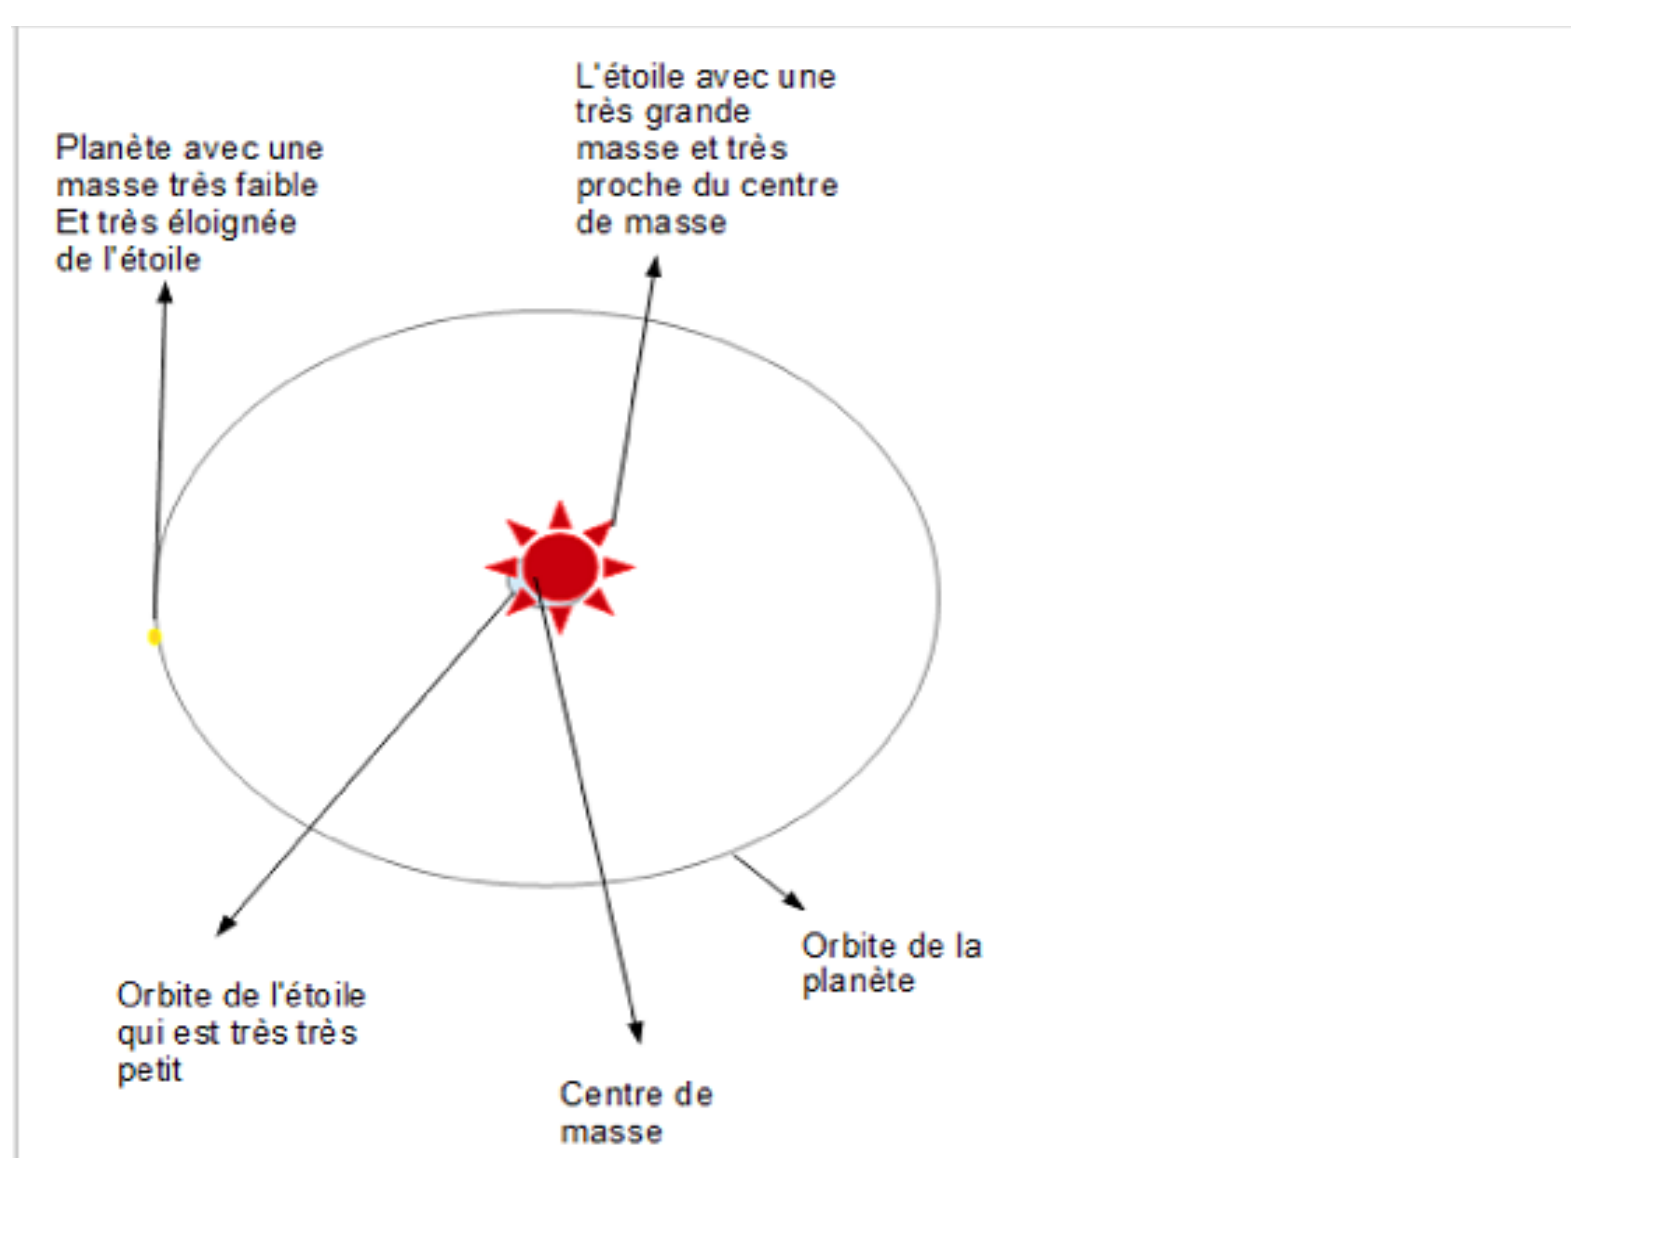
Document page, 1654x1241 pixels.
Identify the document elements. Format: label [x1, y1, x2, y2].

picture [11, 26, 1571, 1158]
